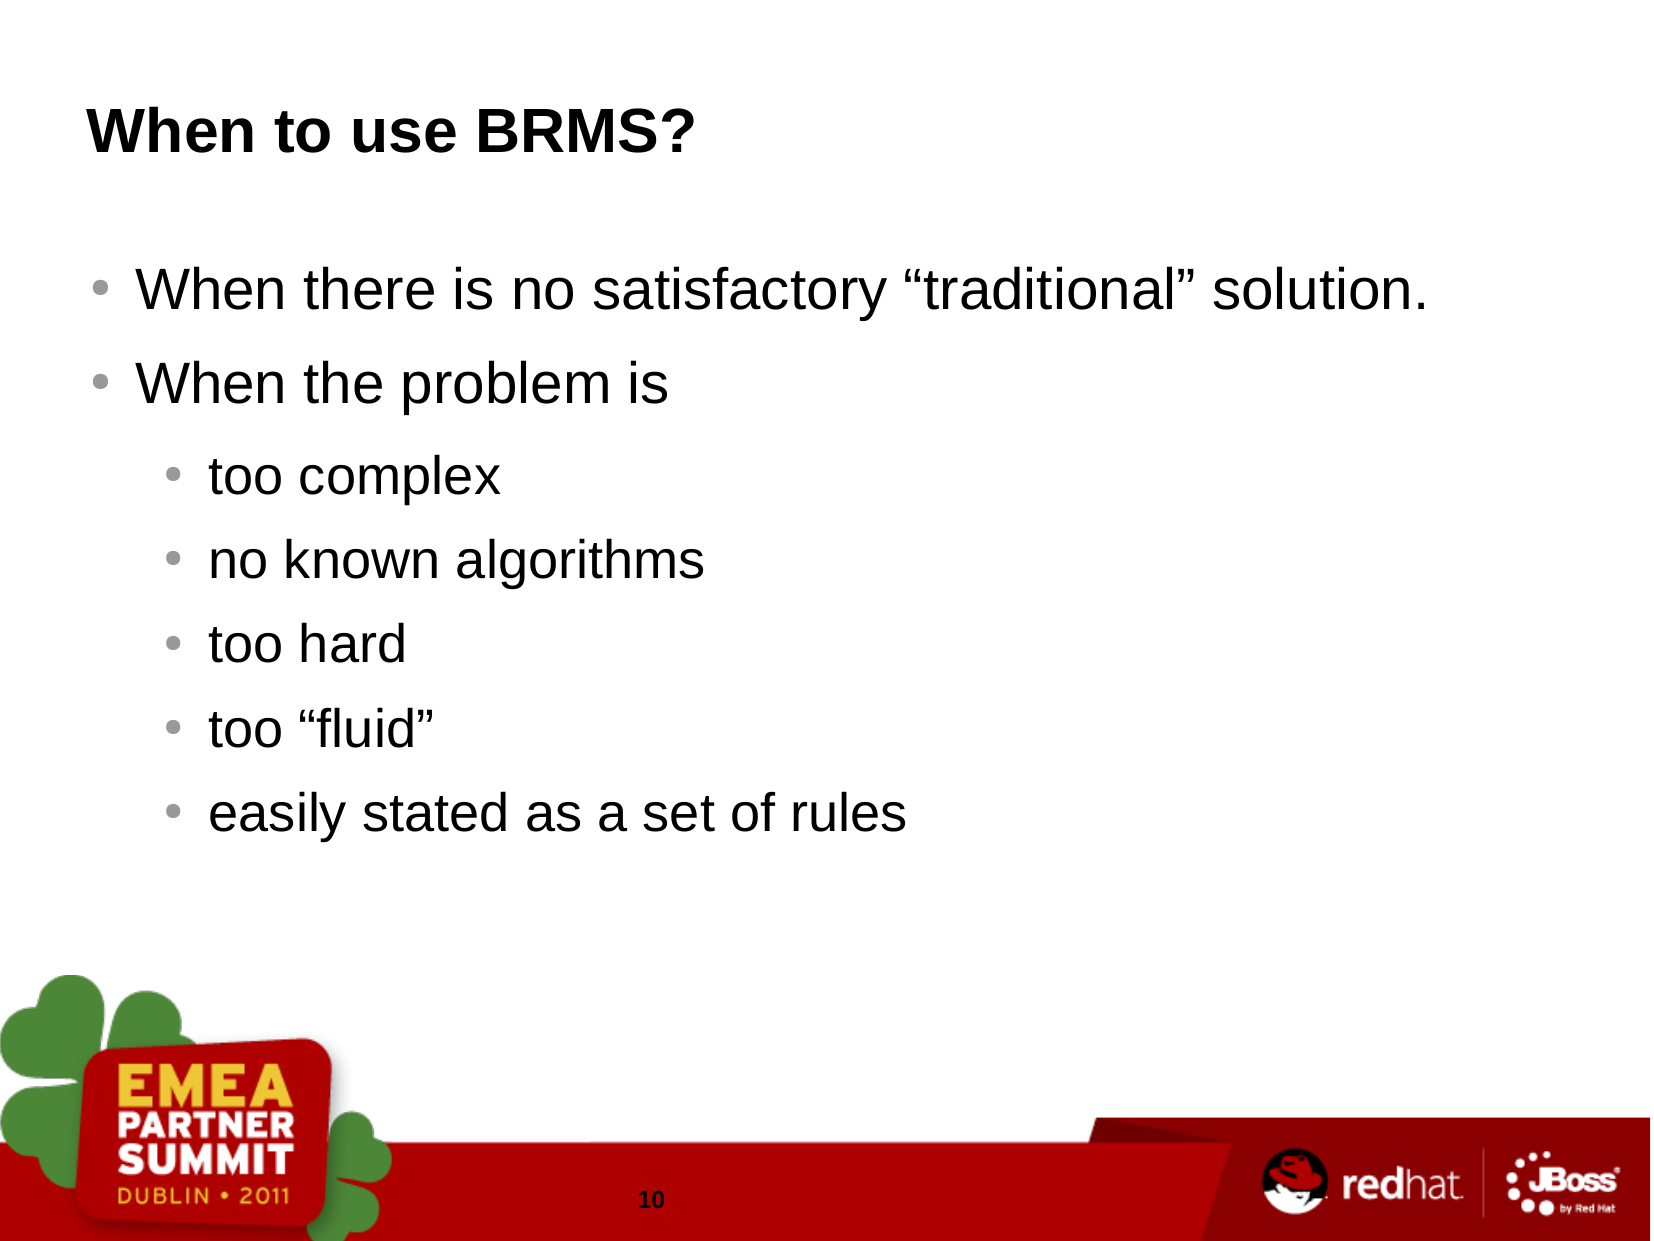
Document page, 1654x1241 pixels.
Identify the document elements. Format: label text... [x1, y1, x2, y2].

title When to use BRMS? [86, 37, 1576, 226]
list When there is no satisfactory “traditional” solution. When the problem is too complex no known algorithms too hard too “fluid” easily stated as a set of rules [75, 256, 1564, 1051]
picture [0, 975, 1651, 1241]
